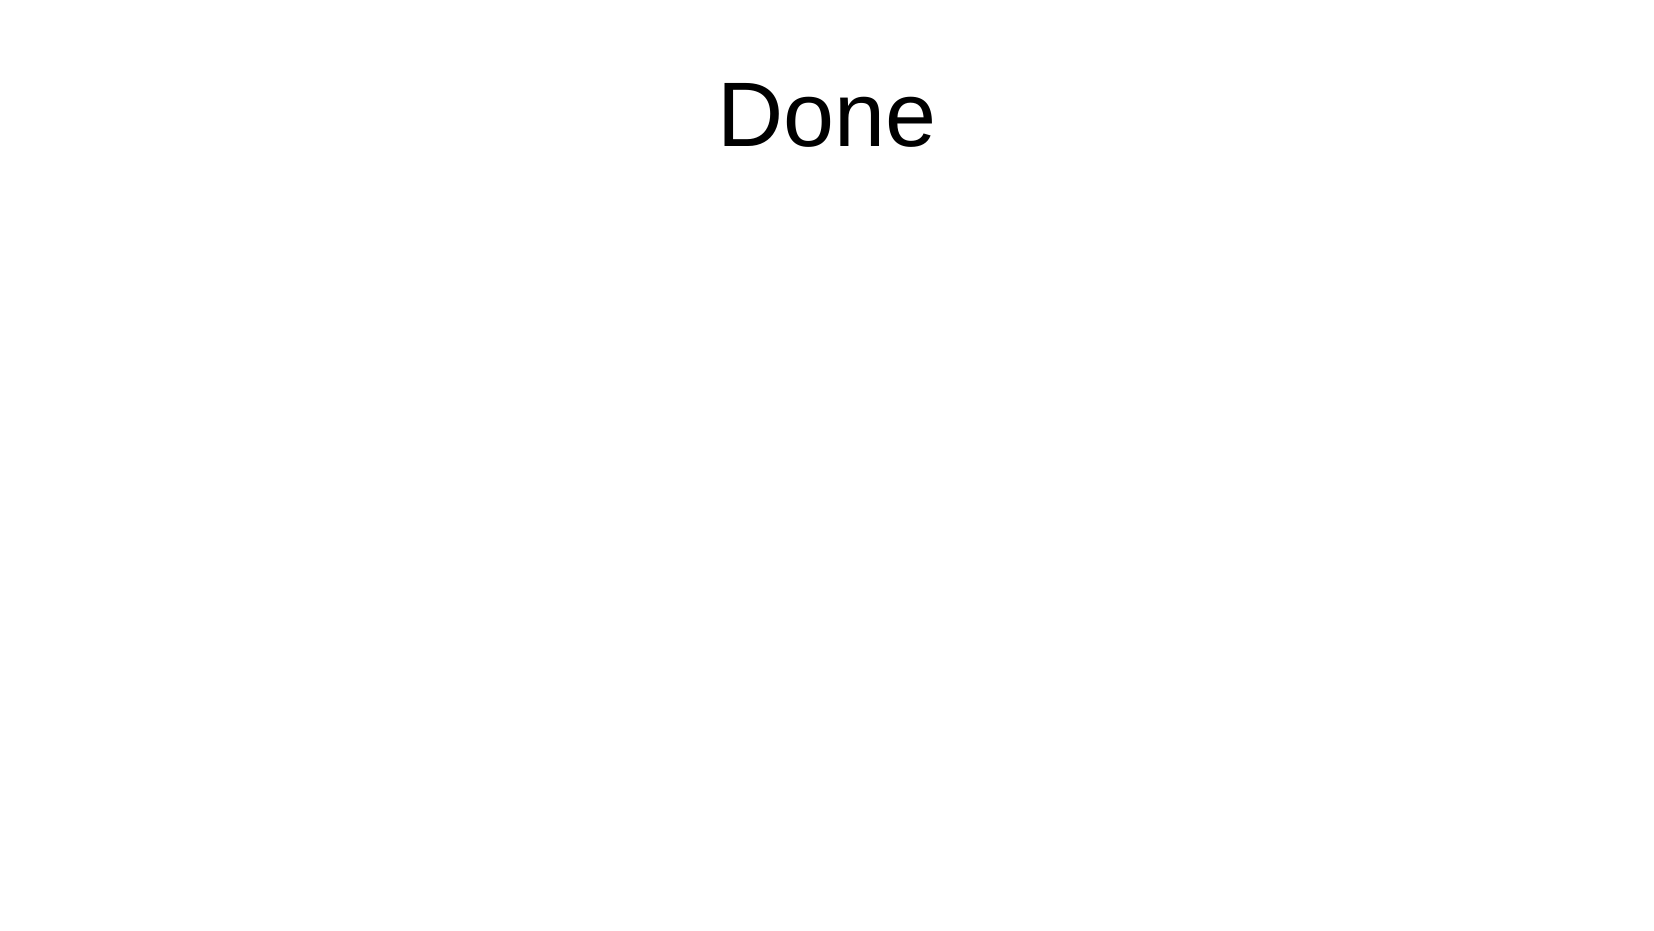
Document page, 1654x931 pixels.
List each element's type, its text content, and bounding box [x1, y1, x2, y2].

title Done [82, 37, 1571, 193]
